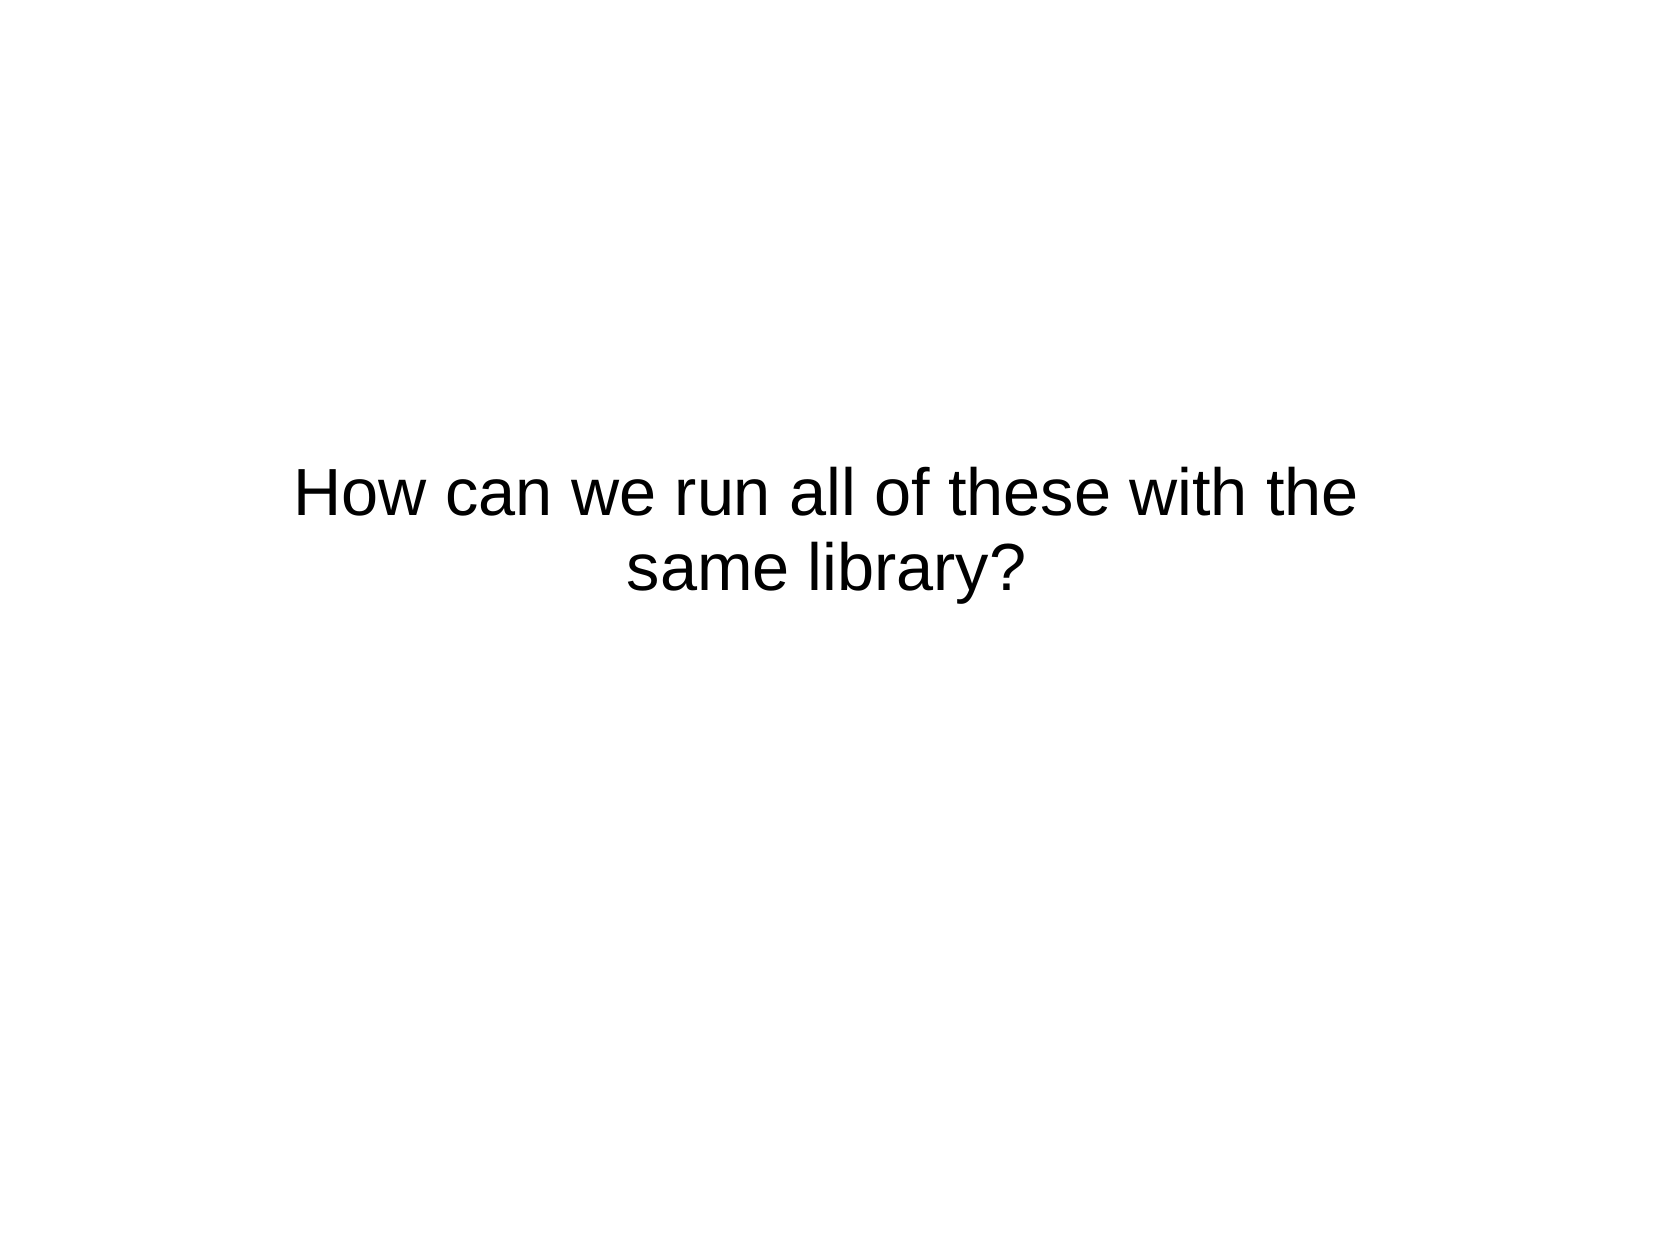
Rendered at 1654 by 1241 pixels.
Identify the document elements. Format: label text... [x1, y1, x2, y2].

subtitle How can we run all of these with the same library? [82, 49, 1571, 1010]
